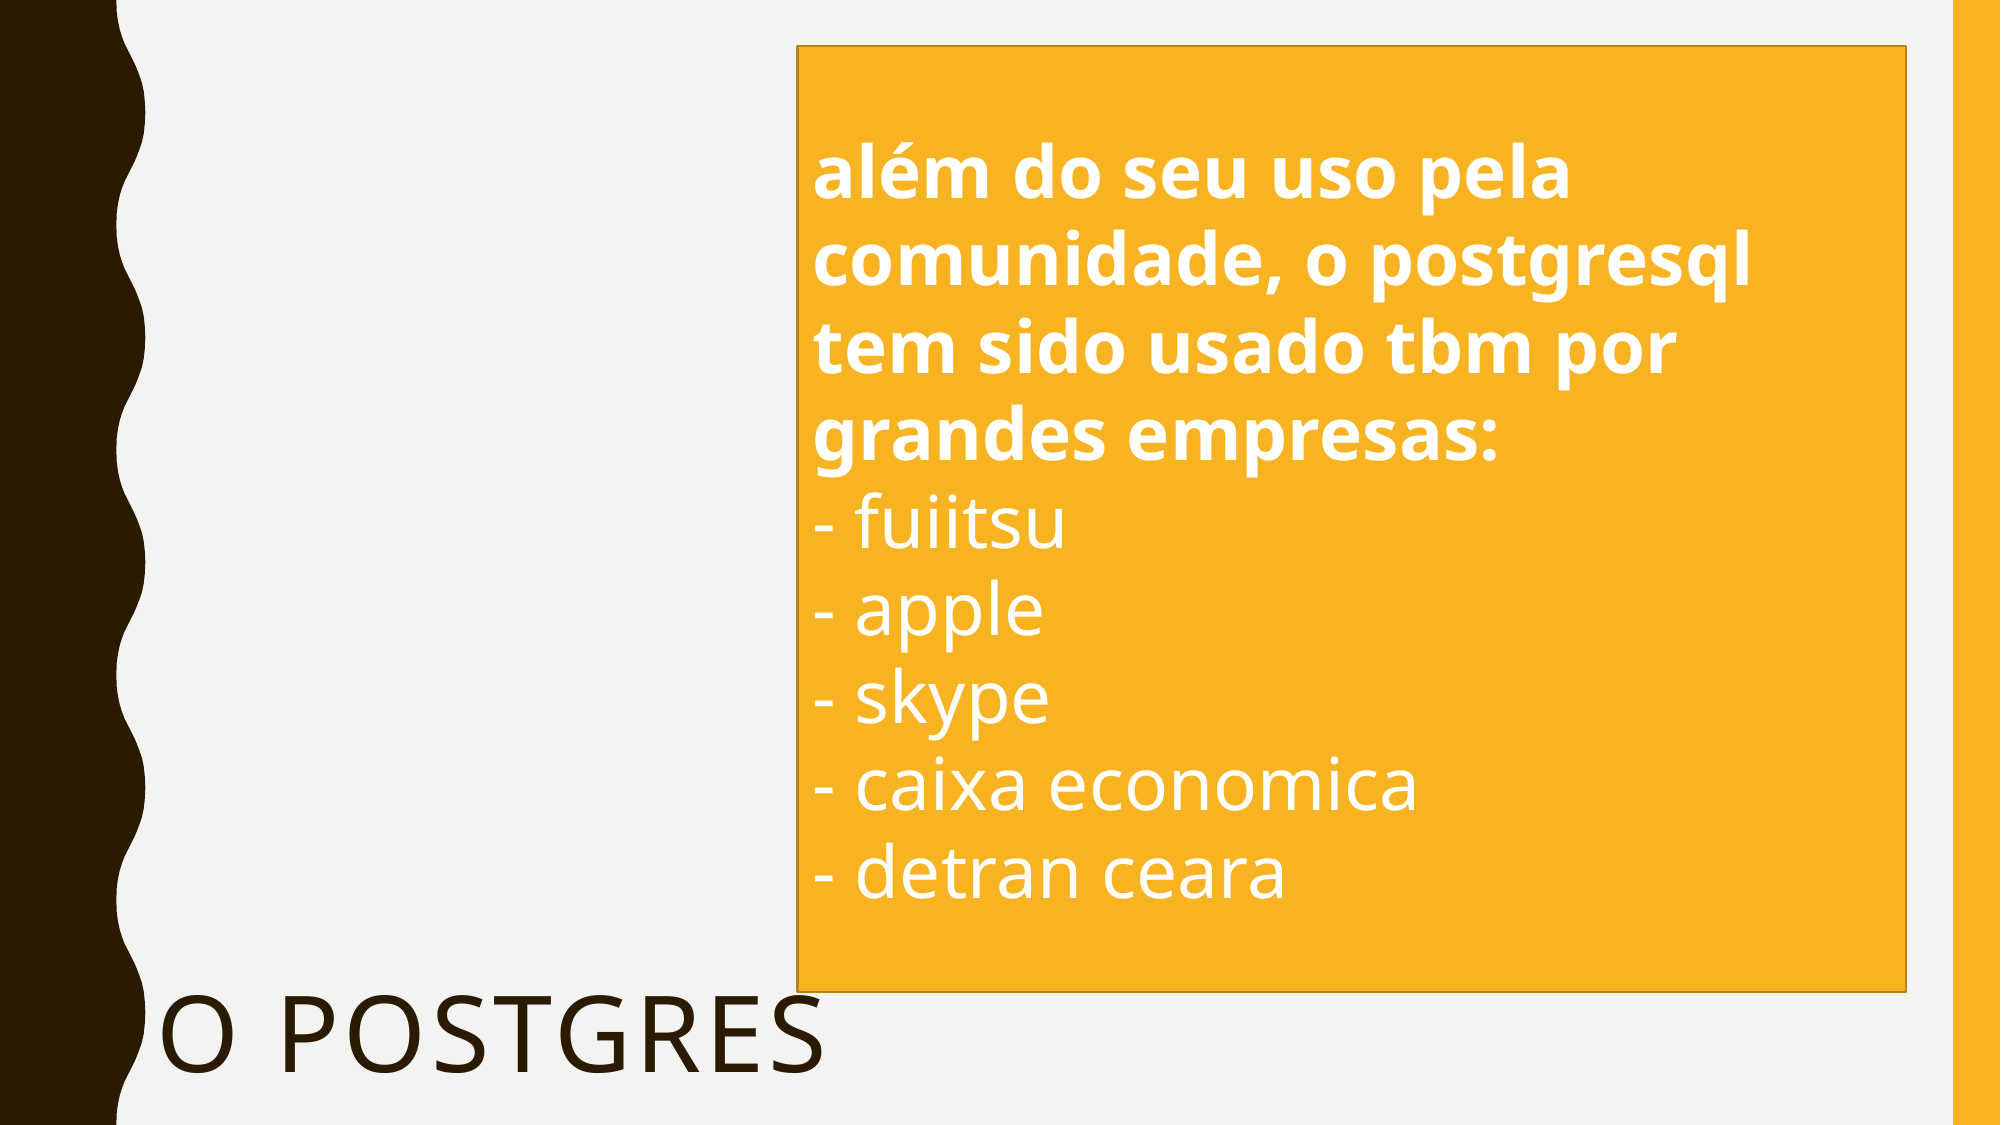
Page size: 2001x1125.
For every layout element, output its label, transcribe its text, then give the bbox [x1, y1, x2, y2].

text_box além do seu uso pela comunidade, o postgresql tem sido usado tbm por grandes empresas: - fuiitsu - apple - skype - caixa economica - detran ceara [797, 46, 1906, 992]
text_box o postgres [141, 973, 859, 1125]
